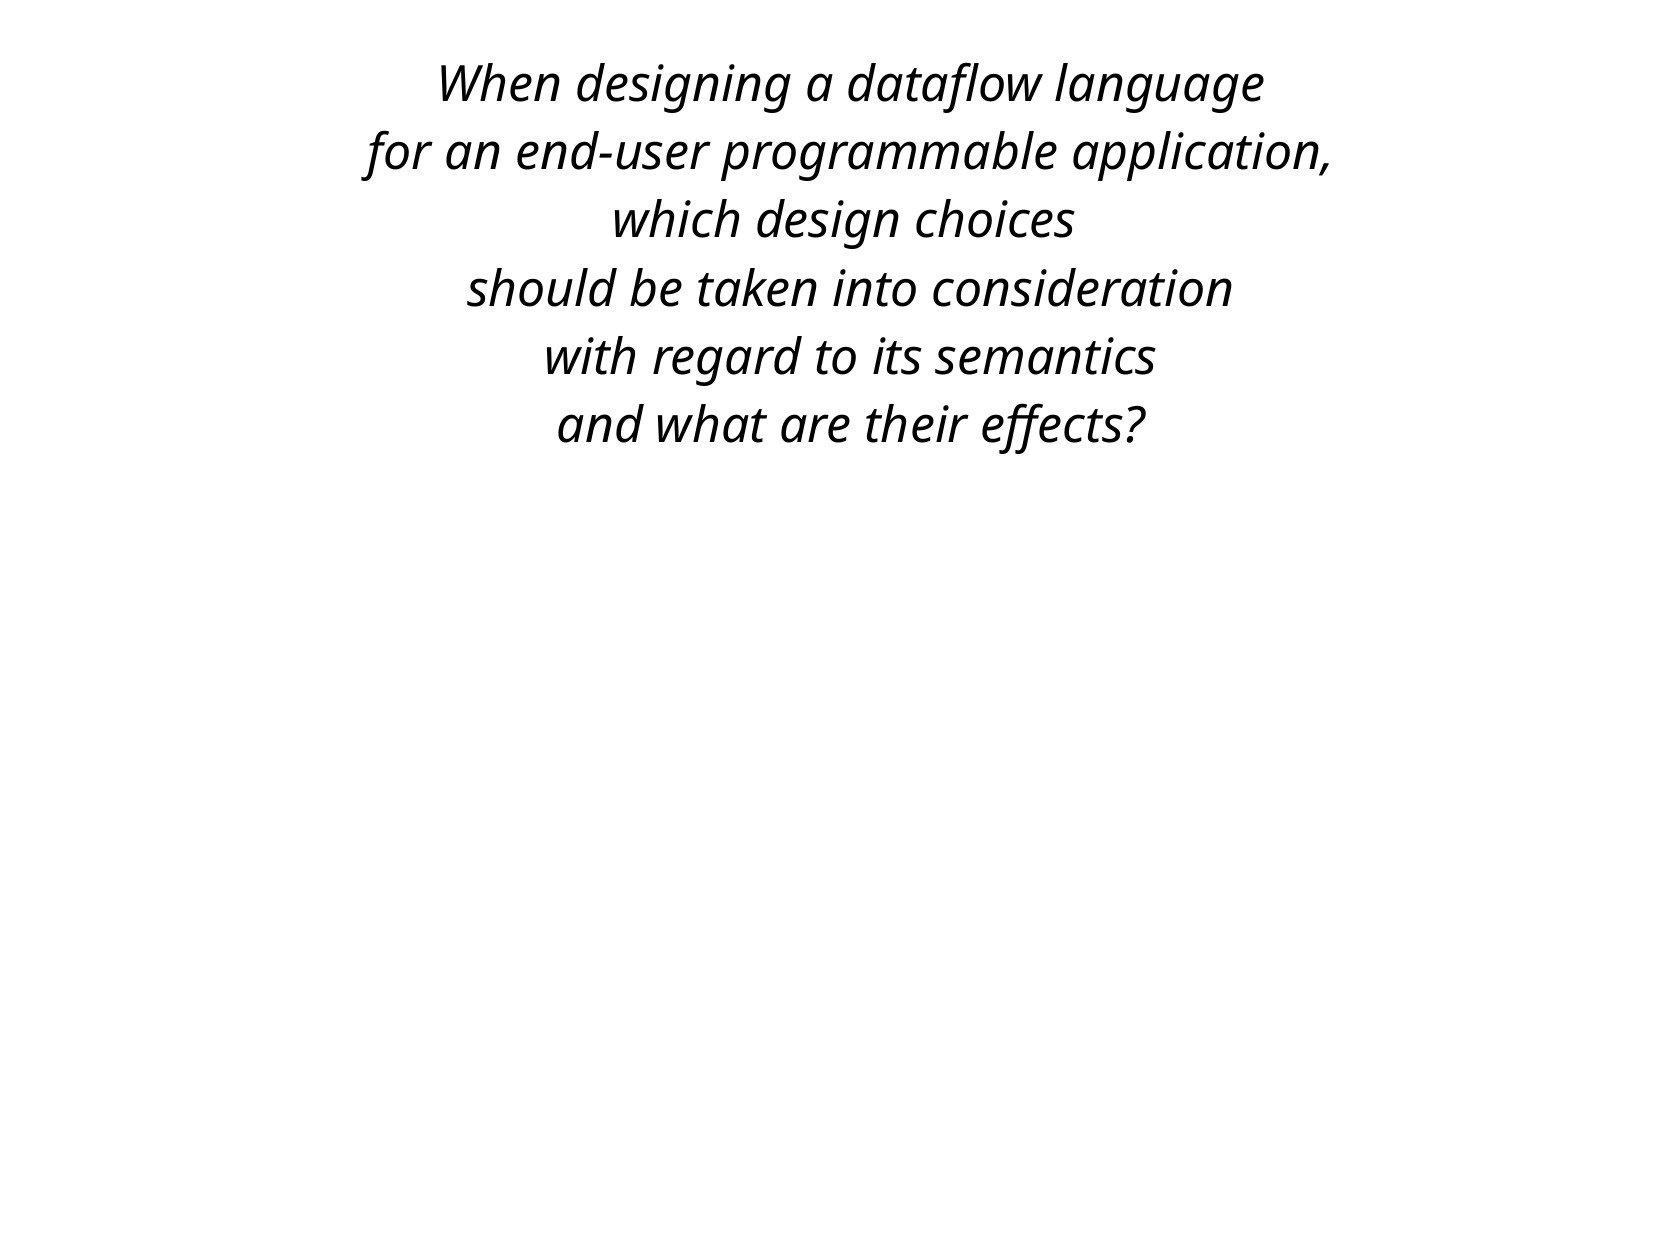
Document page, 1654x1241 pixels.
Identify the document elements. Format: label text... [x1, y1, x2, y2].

subtitle When designing a dataflow language for an end-user programmable application, which design choices should be taken into consideration with regard to its semantics and what are their effects? [345, 47, 1358, 458]
